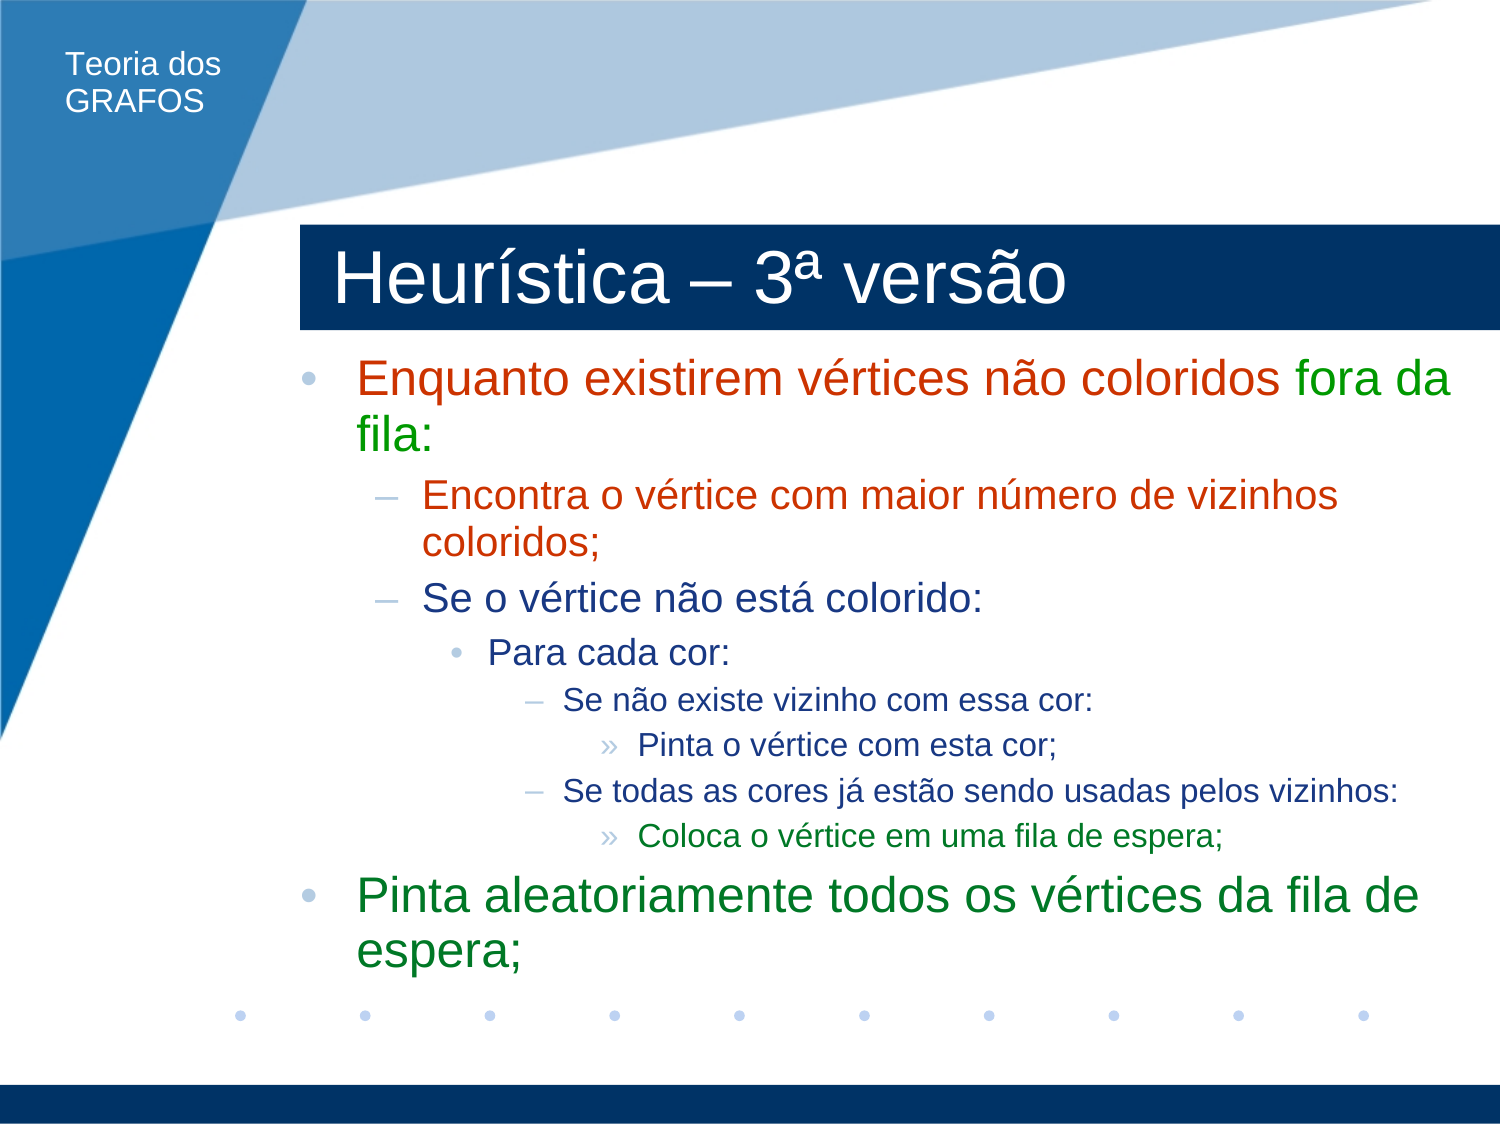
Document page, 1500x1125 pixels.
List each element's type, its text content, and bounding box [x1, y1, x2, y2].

title Heurística – 3ª versão [300, 224, 1500, 331]
picture [0, 0, 1500, 842]
list Enquanto existirem vértices não coloridos fora da fila: Encontra o vértice com maior número de vizinhos coloridos; Se o vértice não está colorido: Para cada cor: Se não existe vizinho com essa cor: Pinta o vértice com esta cor; Se todas as cores já estão sendo usadas pelos vizinhos: Coloca o vértice em uma fila de espera; Pinta aleatoriamente todos os vértices da fila de espera; [299, 350, 1475, 1003]
